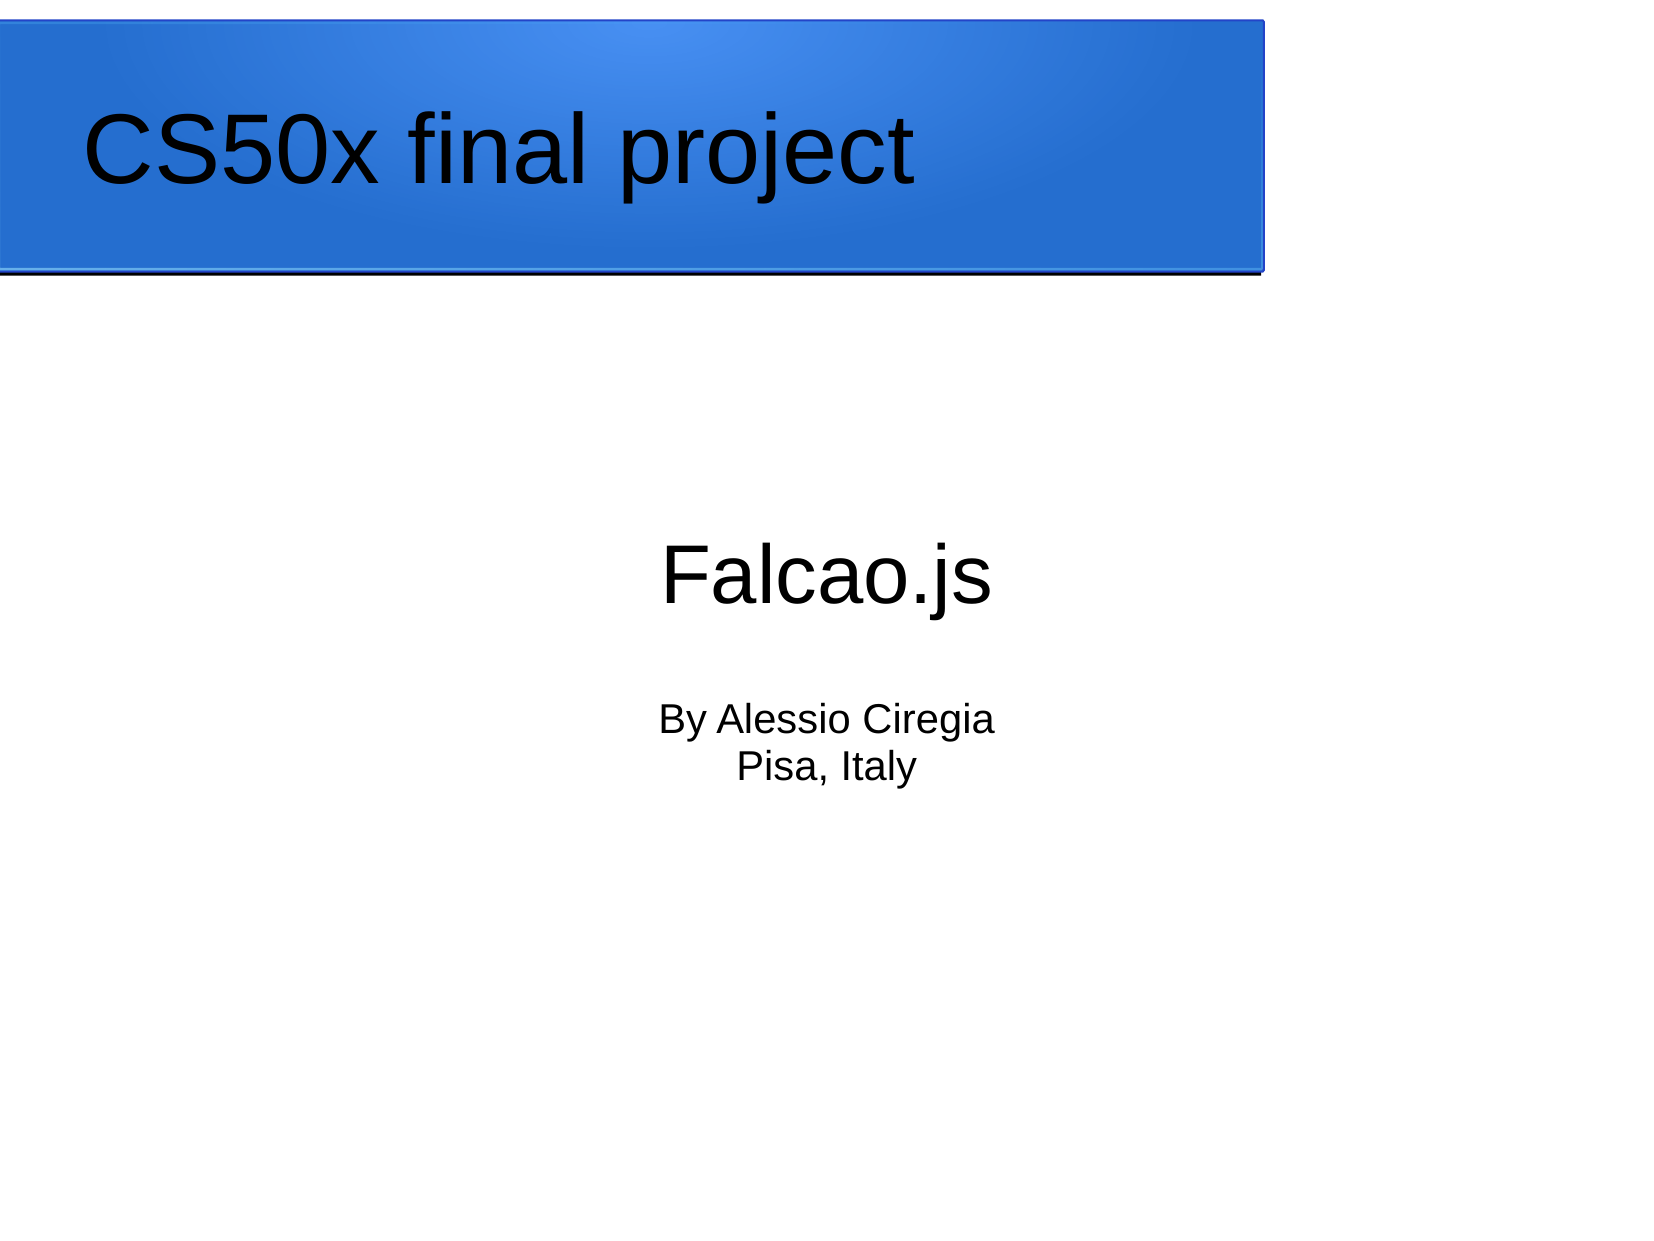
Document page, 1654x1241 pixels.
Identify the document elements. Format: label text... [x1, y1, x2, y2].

subtitle Falcao.js By Alessio Ciregia Pisa, Italy [82, 299, 1571, 1019]
title CS50x final project [82, 47, 1235, 252]
